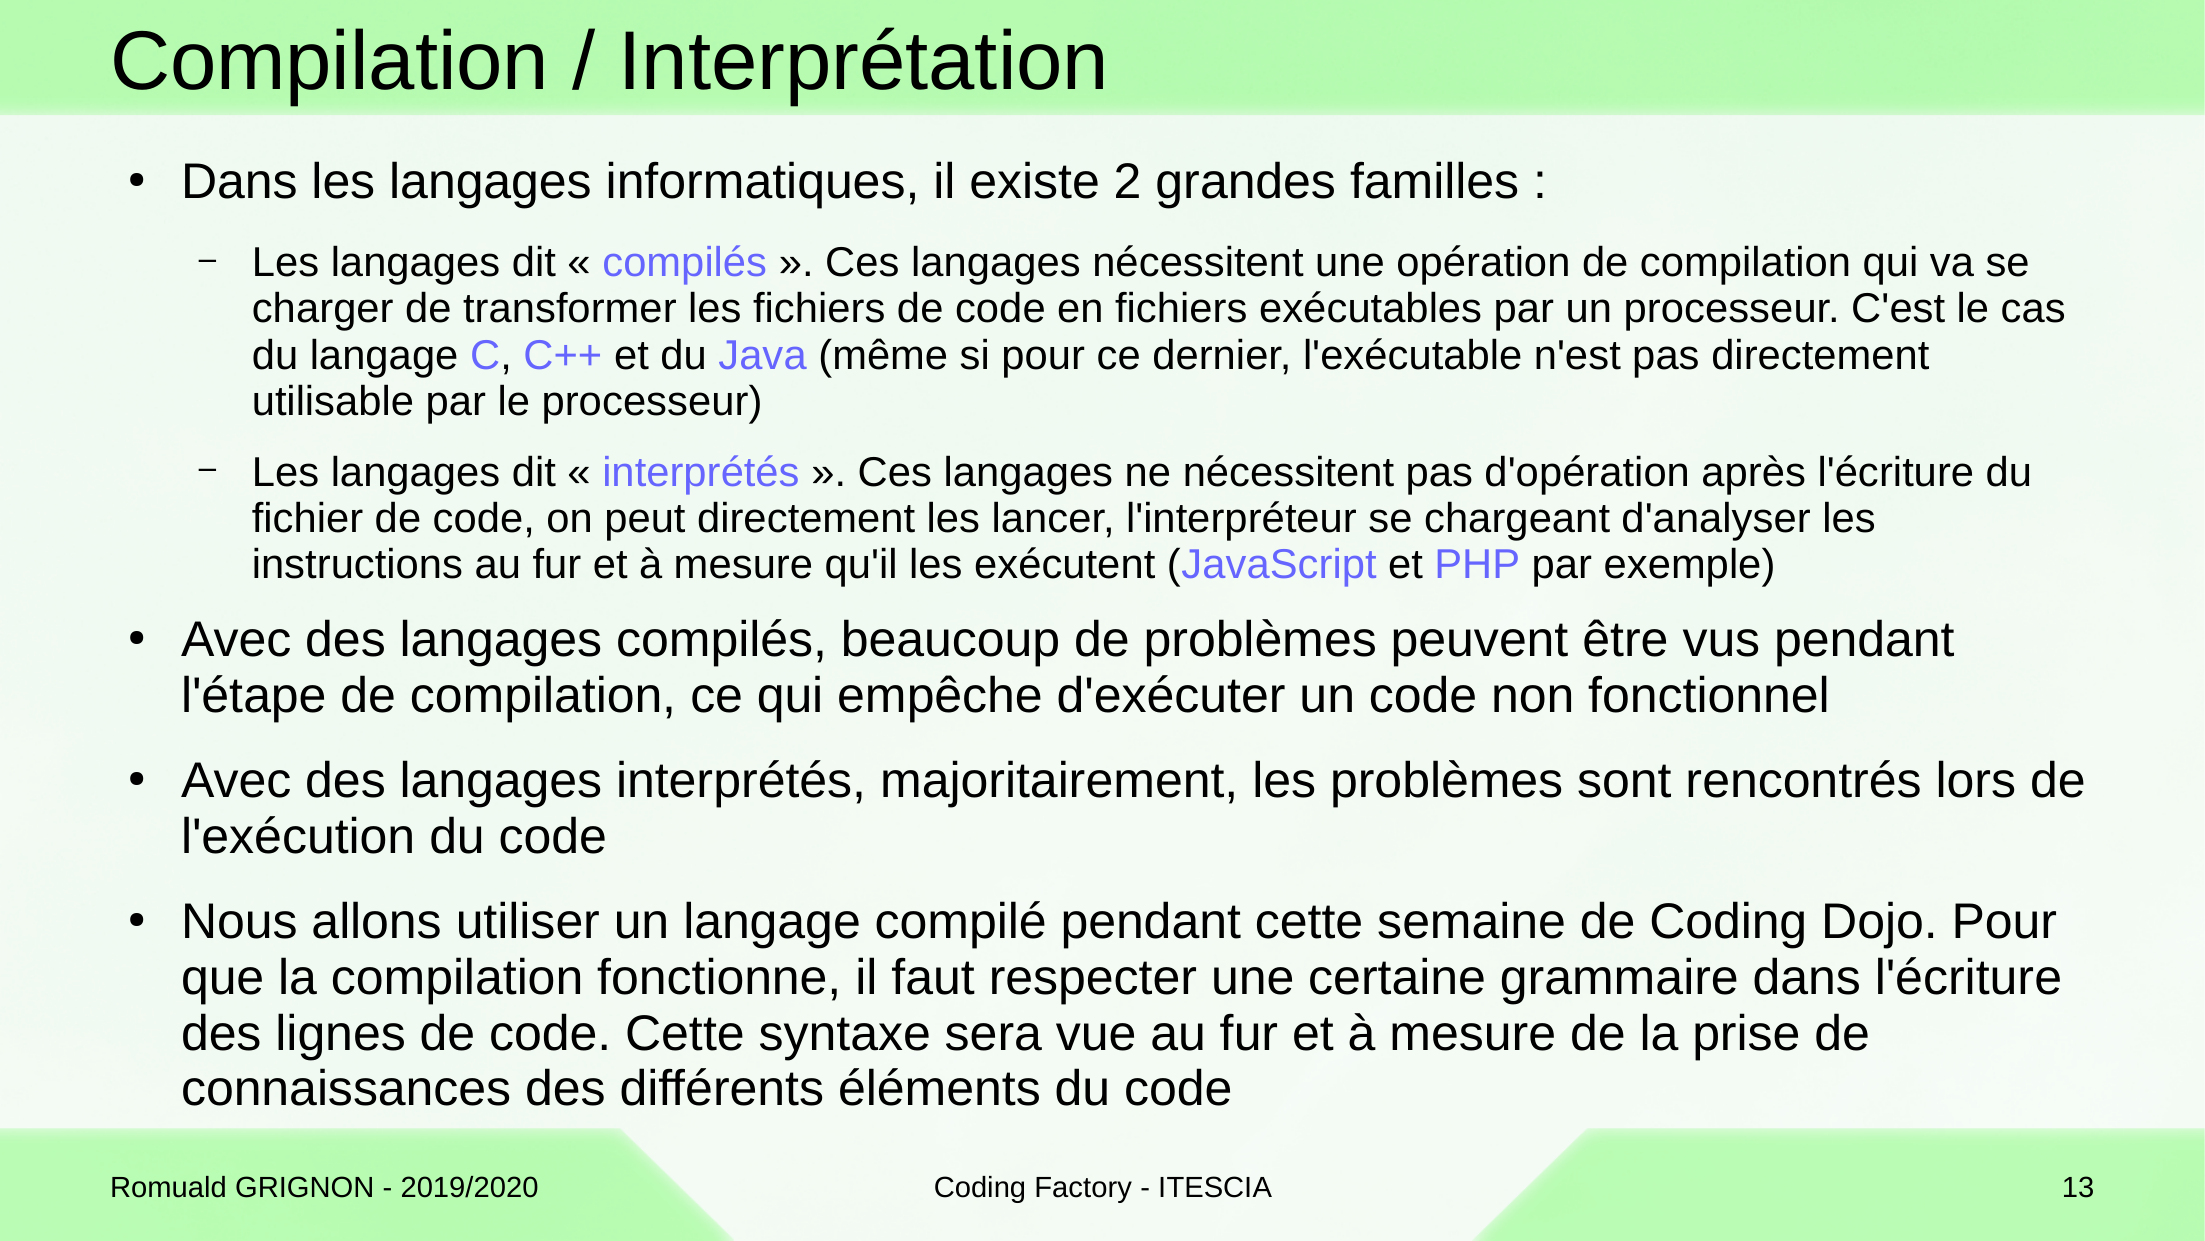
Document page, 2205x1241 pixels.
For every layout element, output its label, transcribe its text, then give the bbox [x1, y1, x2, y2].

title Compilation / Interprétation [110, 49, 2095, 224]
picture [0, 0, 2205, 1241]
list Dans les langages informatiques, il existe 2 grandes familles : Les langages dit « compilés ». Ces langages nécessitent une opération de compilation qui va se charger de transformer les fichiers de code en fichiers exécutables par un processeur. C'est le cas du langage C, C++ et du Java (même si pour ce dernier, l'exécutable n'est pas directement utilisable par le processeur) Les langages dit « interprétés ». Ces langages ne nécessitent pas d'opération après l'écriture du fichier de code, on peut directement les lancer, l'interpréteur se chargeant d'analyser les instructions au fur et à mesure qu'il les exécutent (JavaScript et PHP par exemple) Avec des langages compilés, beaucoup de problèmes peuvent être vus pendant l'étape de compilation, ce qui empêche d'exécuter un code non fonctionnel Avec des langages interprétés, majoritairement, les problèmes sont rencontrés lors de l'exécution du code Nous allons utiliser un langage compilé pendant cette semaine de Coding Dojo. Pour que la compilation fonctionne, il faut respecter une certaine grammaire dans l'écriture des lignes de code. Cette syntaxe sera vue au fur et à mesure de la prise de connaissances des différents éléments du code [110, 224, 2095, 1119]
